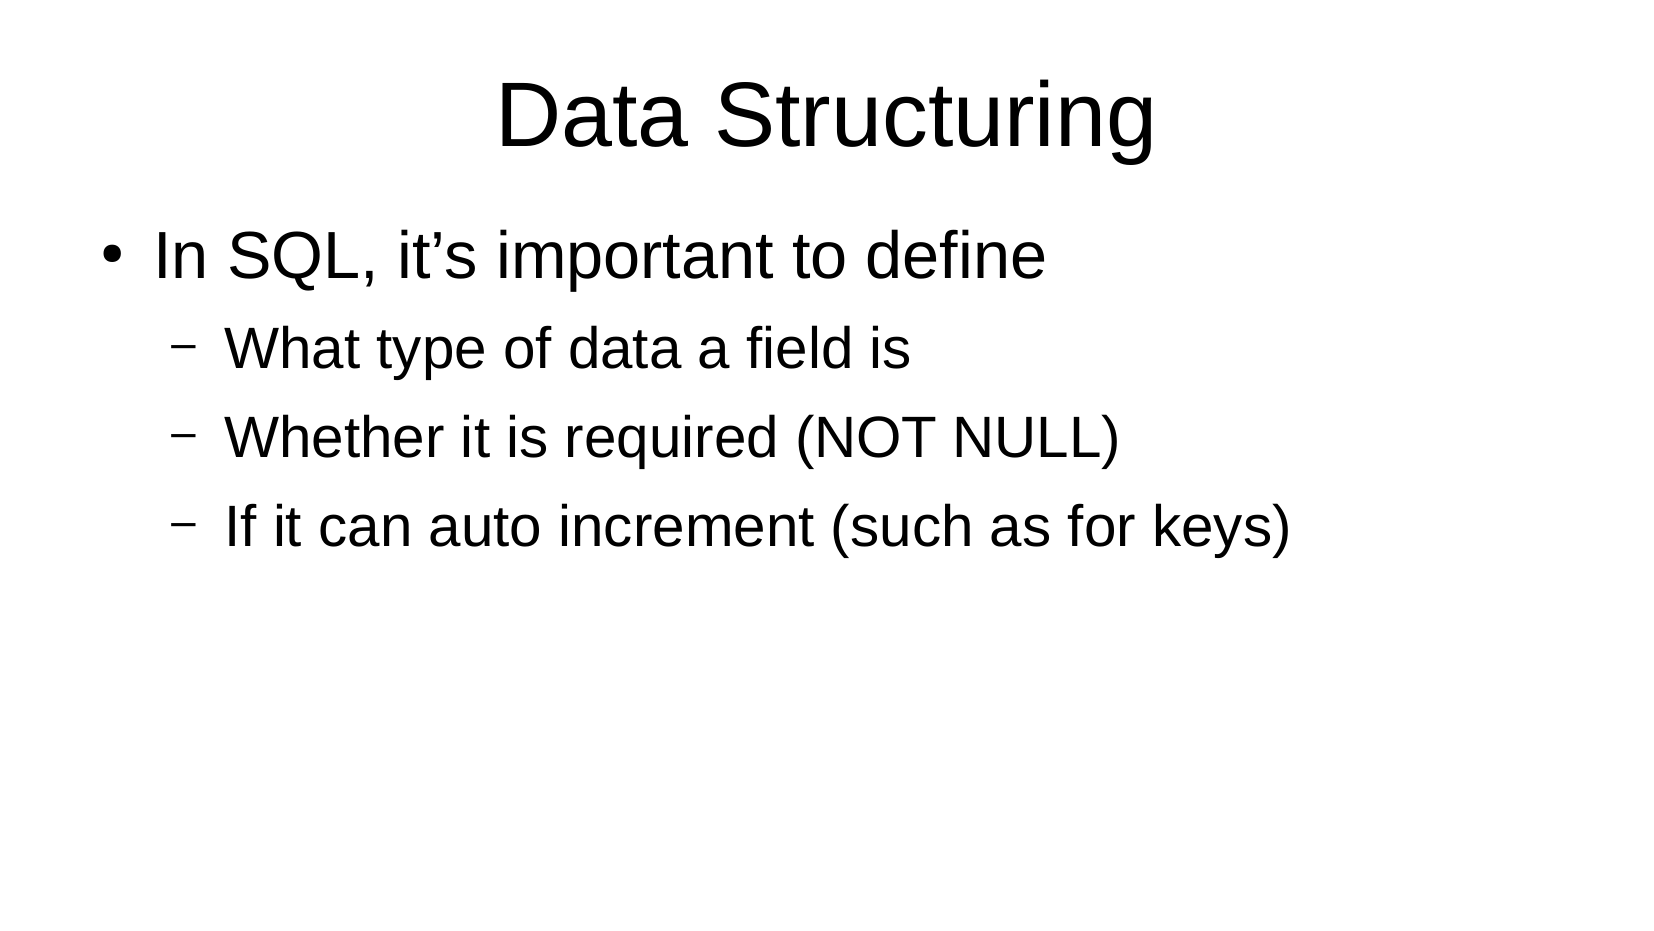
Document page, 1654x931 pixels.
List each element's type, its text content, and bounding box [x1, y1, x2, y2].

list In SQL, it’s important to define What type of data a field is Whether it is required (NOT NULL) If it can auto increment (such as for keys) [82, 217, 1571, 758]
title Data Structuring [82, 37, 1571, 193]
